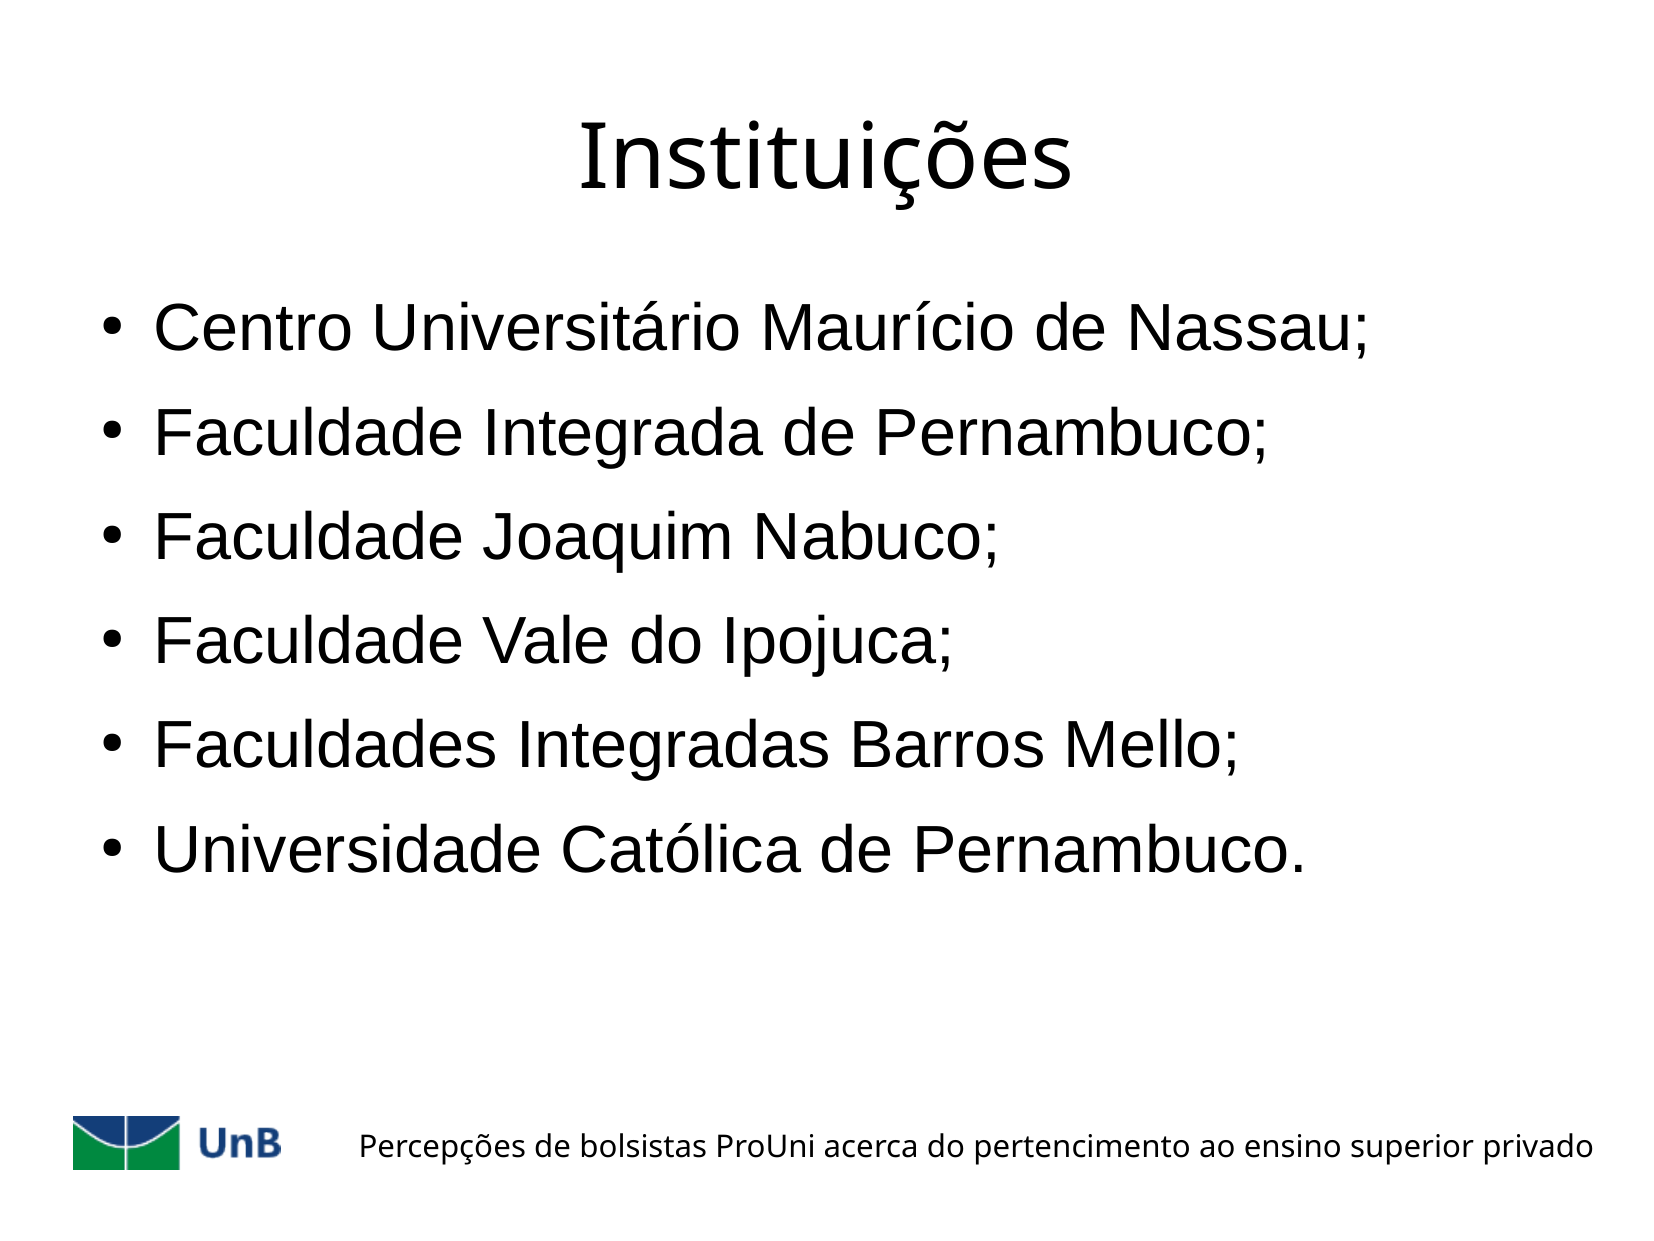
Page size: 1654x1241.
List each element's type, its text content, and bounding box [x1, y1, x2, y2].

picture [73, 1116, 281, 1170]
title Instituições [82, 49, 1571, 257]
text_box Percepções de bolsistas ProUni acerca do pertencimento ao ensino superior privado [343, 1116, 1554, 1166]
list Centro Universitário Maurício de Nassau; Faculdade Integrada de Pernambuco; Faculdade Joaquim Nabuco; Faculdade Vale do Ipojuca; Faculdades Integradas Barros Mello; Universidade Católica de Pernambuco. [82, 290, 1538, 1010]
